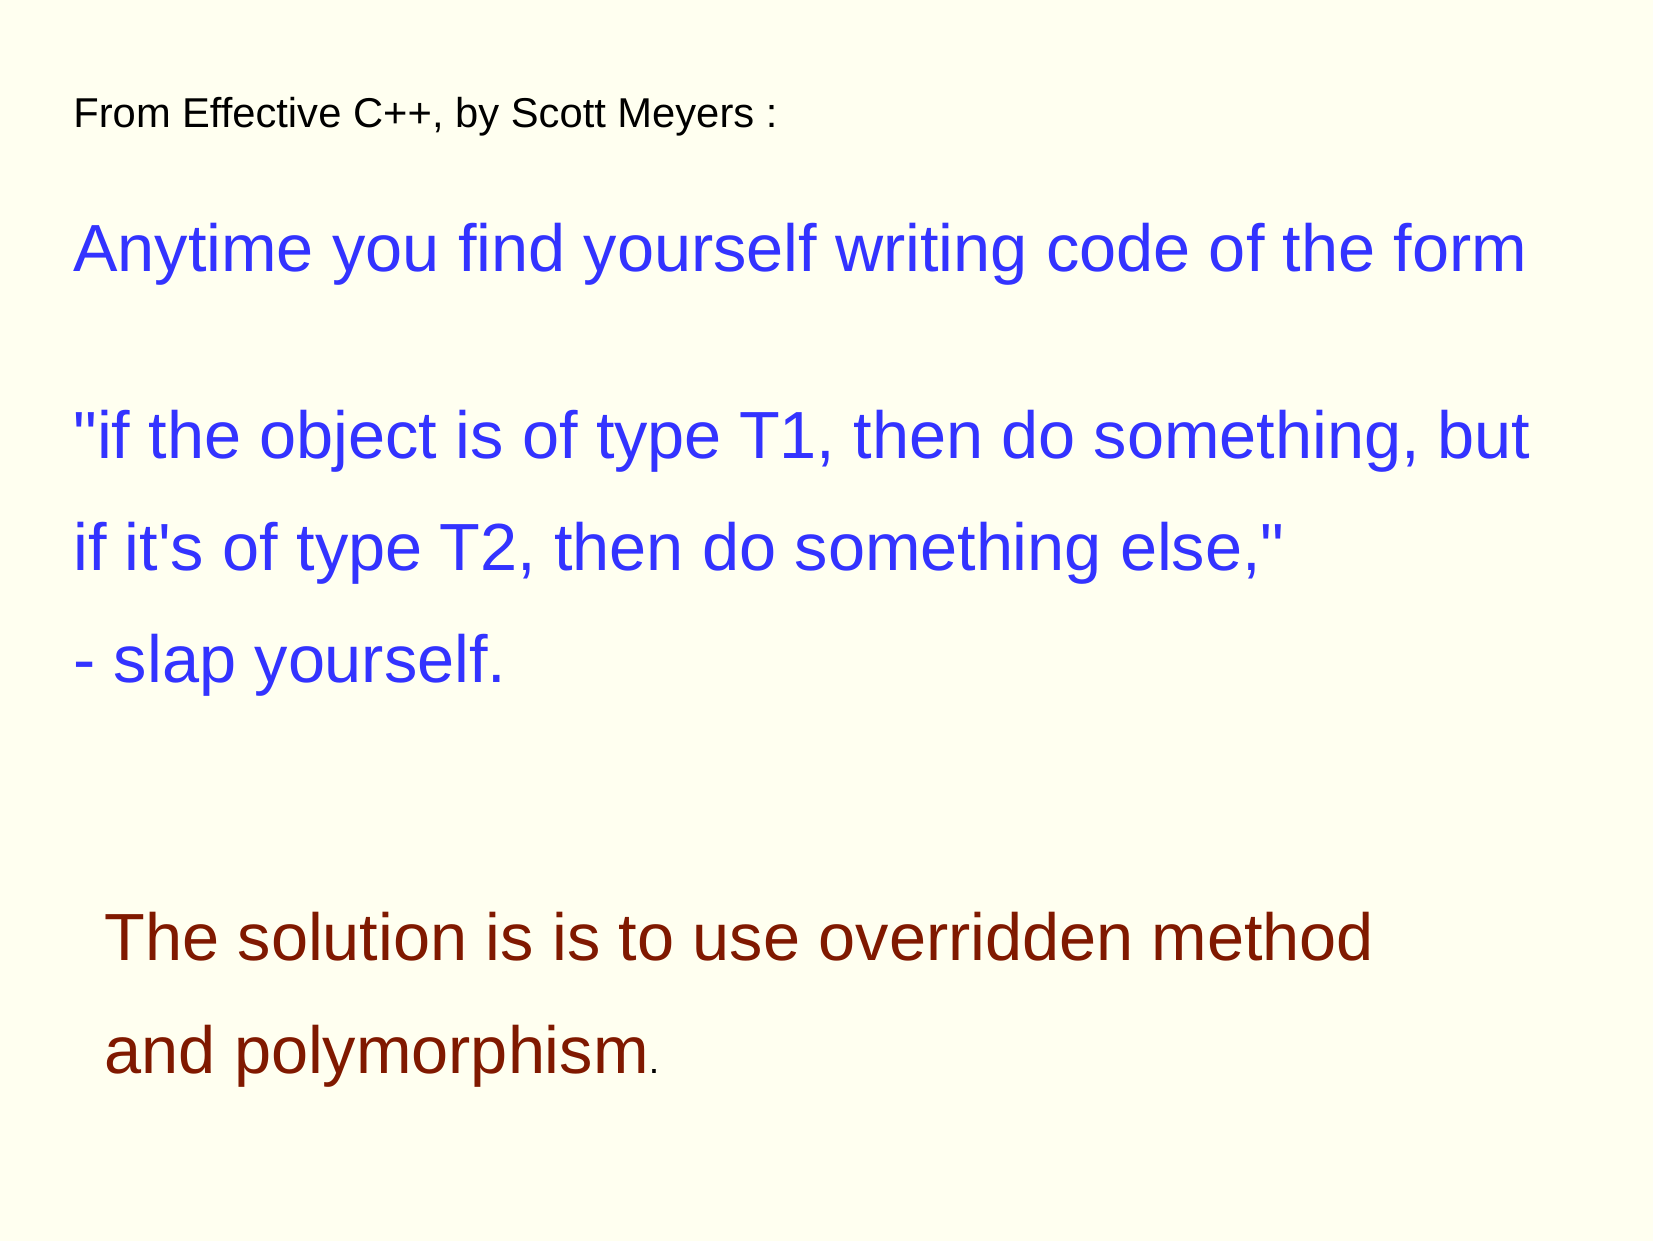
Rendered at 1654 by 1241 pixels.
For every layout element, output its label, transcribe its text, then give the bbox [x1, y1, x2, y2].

text_box From Effective C++, by Scott Meyers : Anytime you find yourself writing code of the form "if the object is of type T1, then do something, but if it's of type T2, then do something else," - slap yourself. [58, 82, 1590, 705]
text_box The solution is is to use overridden method and polymorphism. [90, 855, 1456, 1081]
